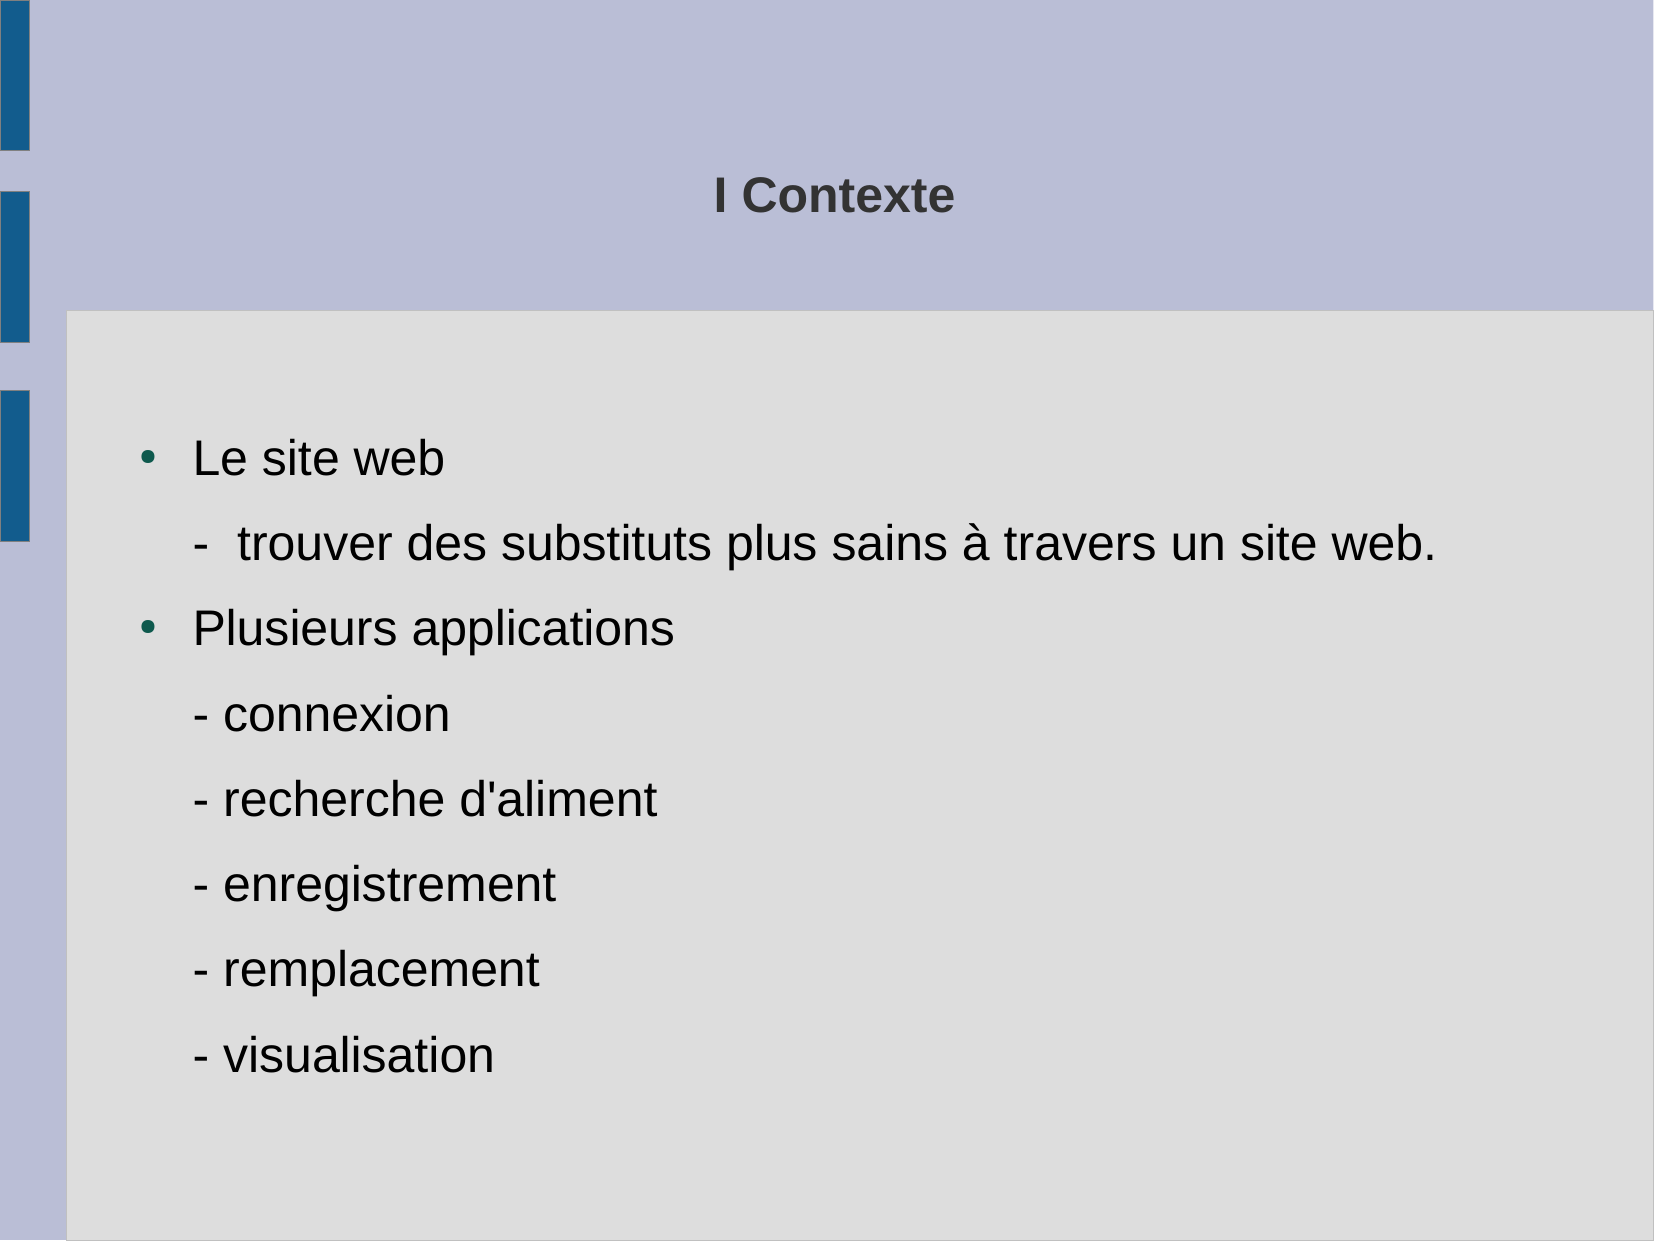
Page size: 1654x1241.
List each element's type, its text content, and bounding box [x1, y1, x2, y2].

list Le site web - trouver des substituts plus sains à travers un site web. Plusieurs applications - connexion - recherche d'aliment - enregistrement - remplacement - visualisation [121, 344, 1534, 1169]
title I Contexte [121, 91, 1534, 299]
